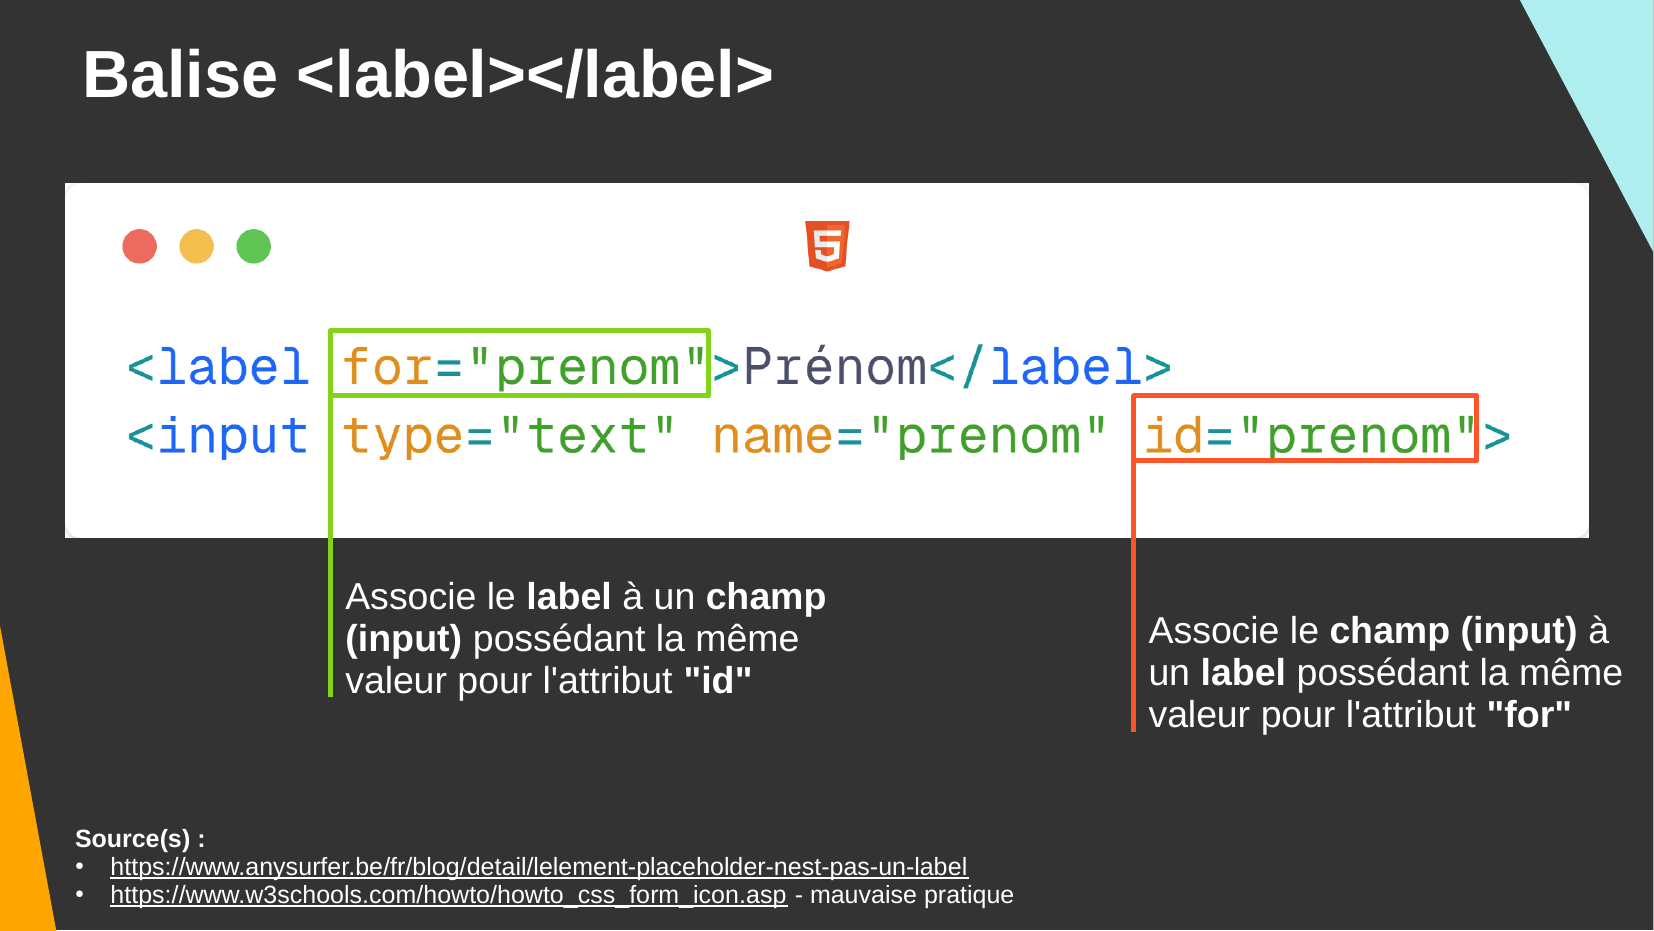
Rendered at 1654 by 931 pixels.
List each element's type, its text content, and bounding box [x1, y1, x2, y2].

text_box Source(s) : https://www.anysurfer.be/fr/blog/detail/lelement-placeholder-nest-pas-un-label https://www.w3schools.com/howto/howto_css_form_icon.asp - mauvaise pratique [60, 817, 1546, 922]
picture [65, 183, 1589, 538]
picture [333, 333, 706, 393]
text_box Associe le champ (input) à un label possédant la même valeur pour l'attribut "for" [1133, 602, 1654, 780]
text_box [1519, 0, 1654, 254]
text_box Associe le label à un champ (input) possédant la même valeur pour l'attribut "id" [330, 567, 898, 709]
title Balise <label></label> [82, 37, 1571, 114]
text_box [0, 625, 57, 931]
picture [1136, 398, 1474, 458]
